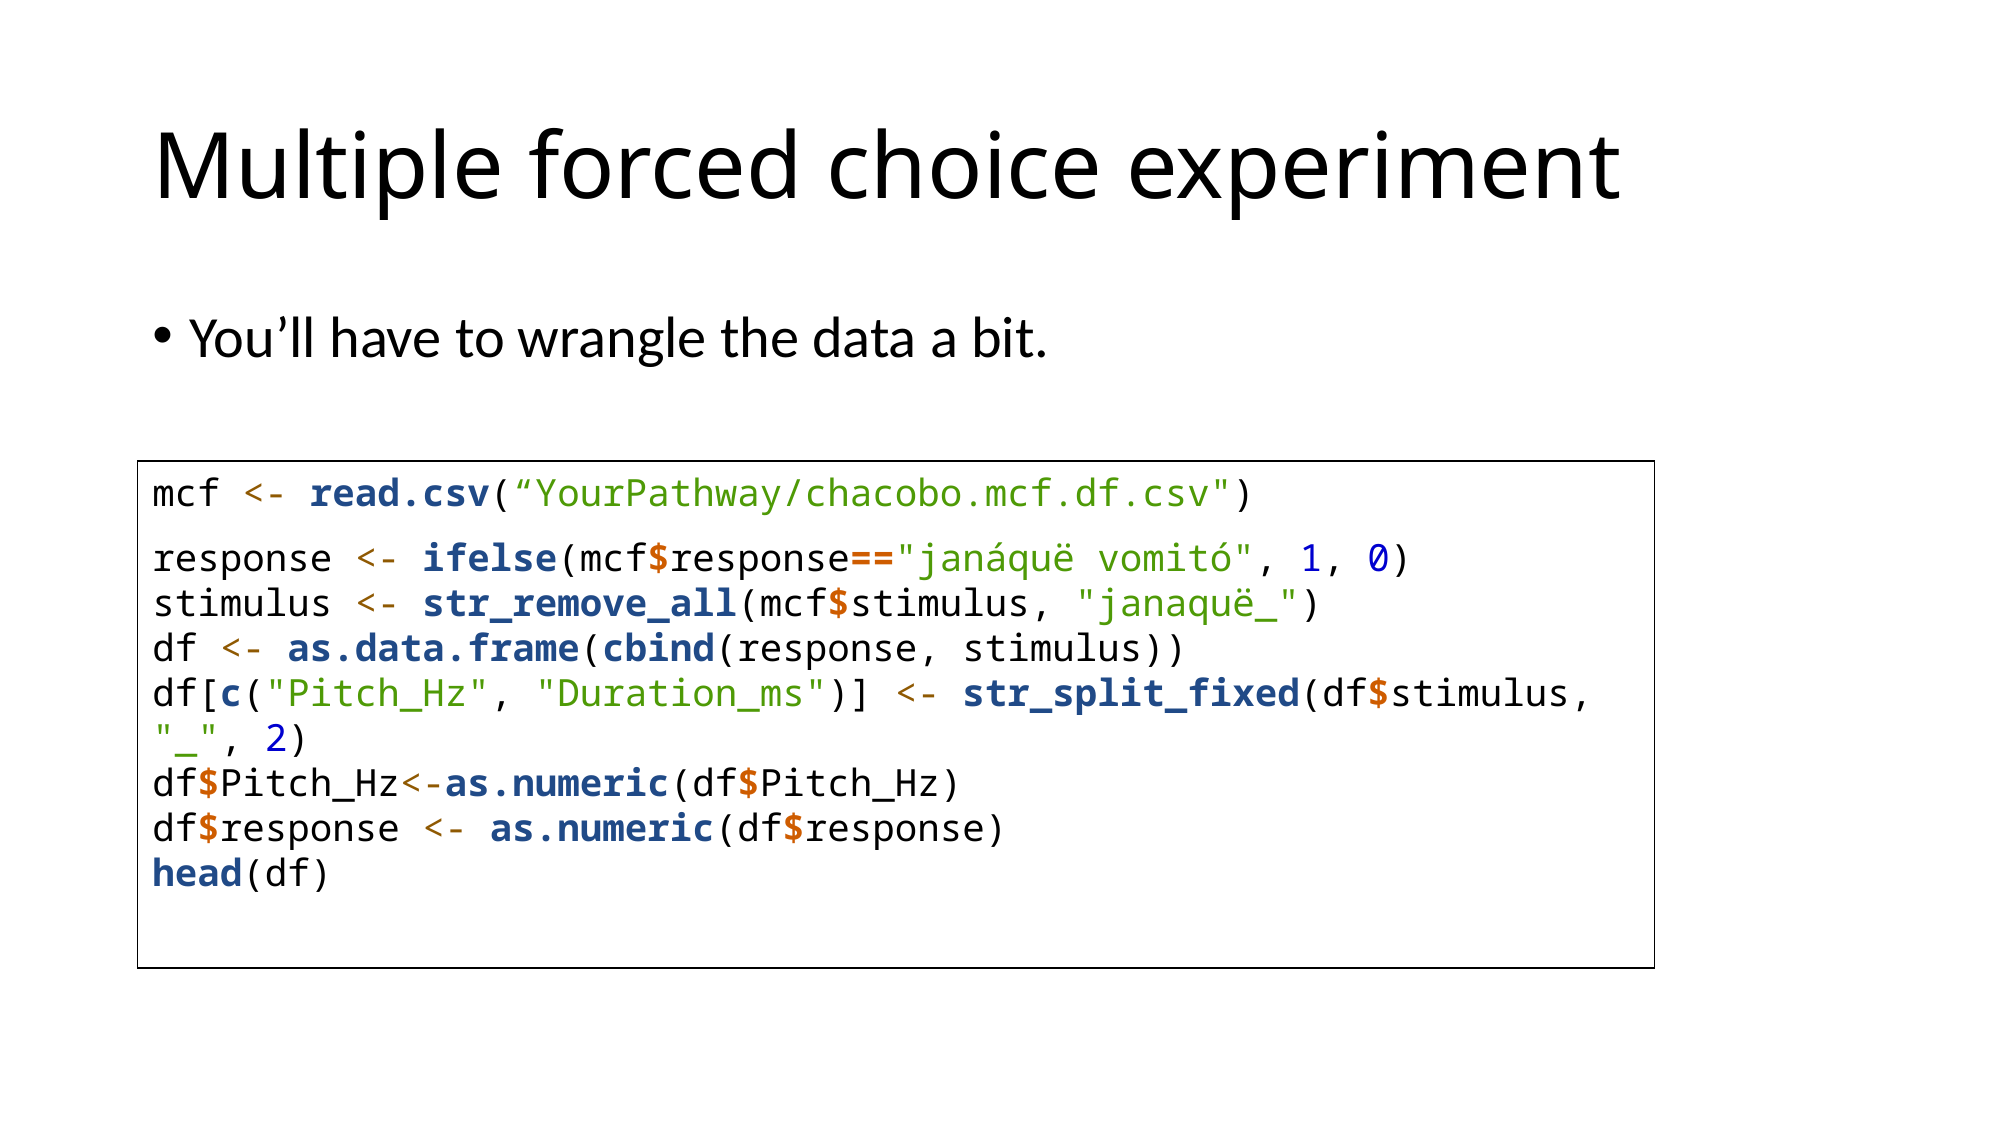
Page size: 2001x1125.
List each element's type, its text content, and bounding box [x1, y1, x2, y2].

list You’ll have to wrangle the data a bit. [137, 299, 1863, 413]
text_box mcf <- read.csv(“YourPathway/chacobo.mcf.df.csv") response <- ifelse(mcf$response=="janáquë vomitó", 1, 0) stimulus <- str_remove_all(mcf$stimulus, "janaquë_") df <- as.data.frame(cbind(response, stimulus)) df[c("Pitch_Hz", "Duration_ms")] <- str_split_fixed(df$stimulus, "_", 2) df$Pitch_Hz<-as.numeric(df$Pitch_Hz) df$response <- as.numeric(df$response) head(df) [137, 460, 1655, 928]
title Multiple forced choice experiment [137, 59, 1863, 278]
